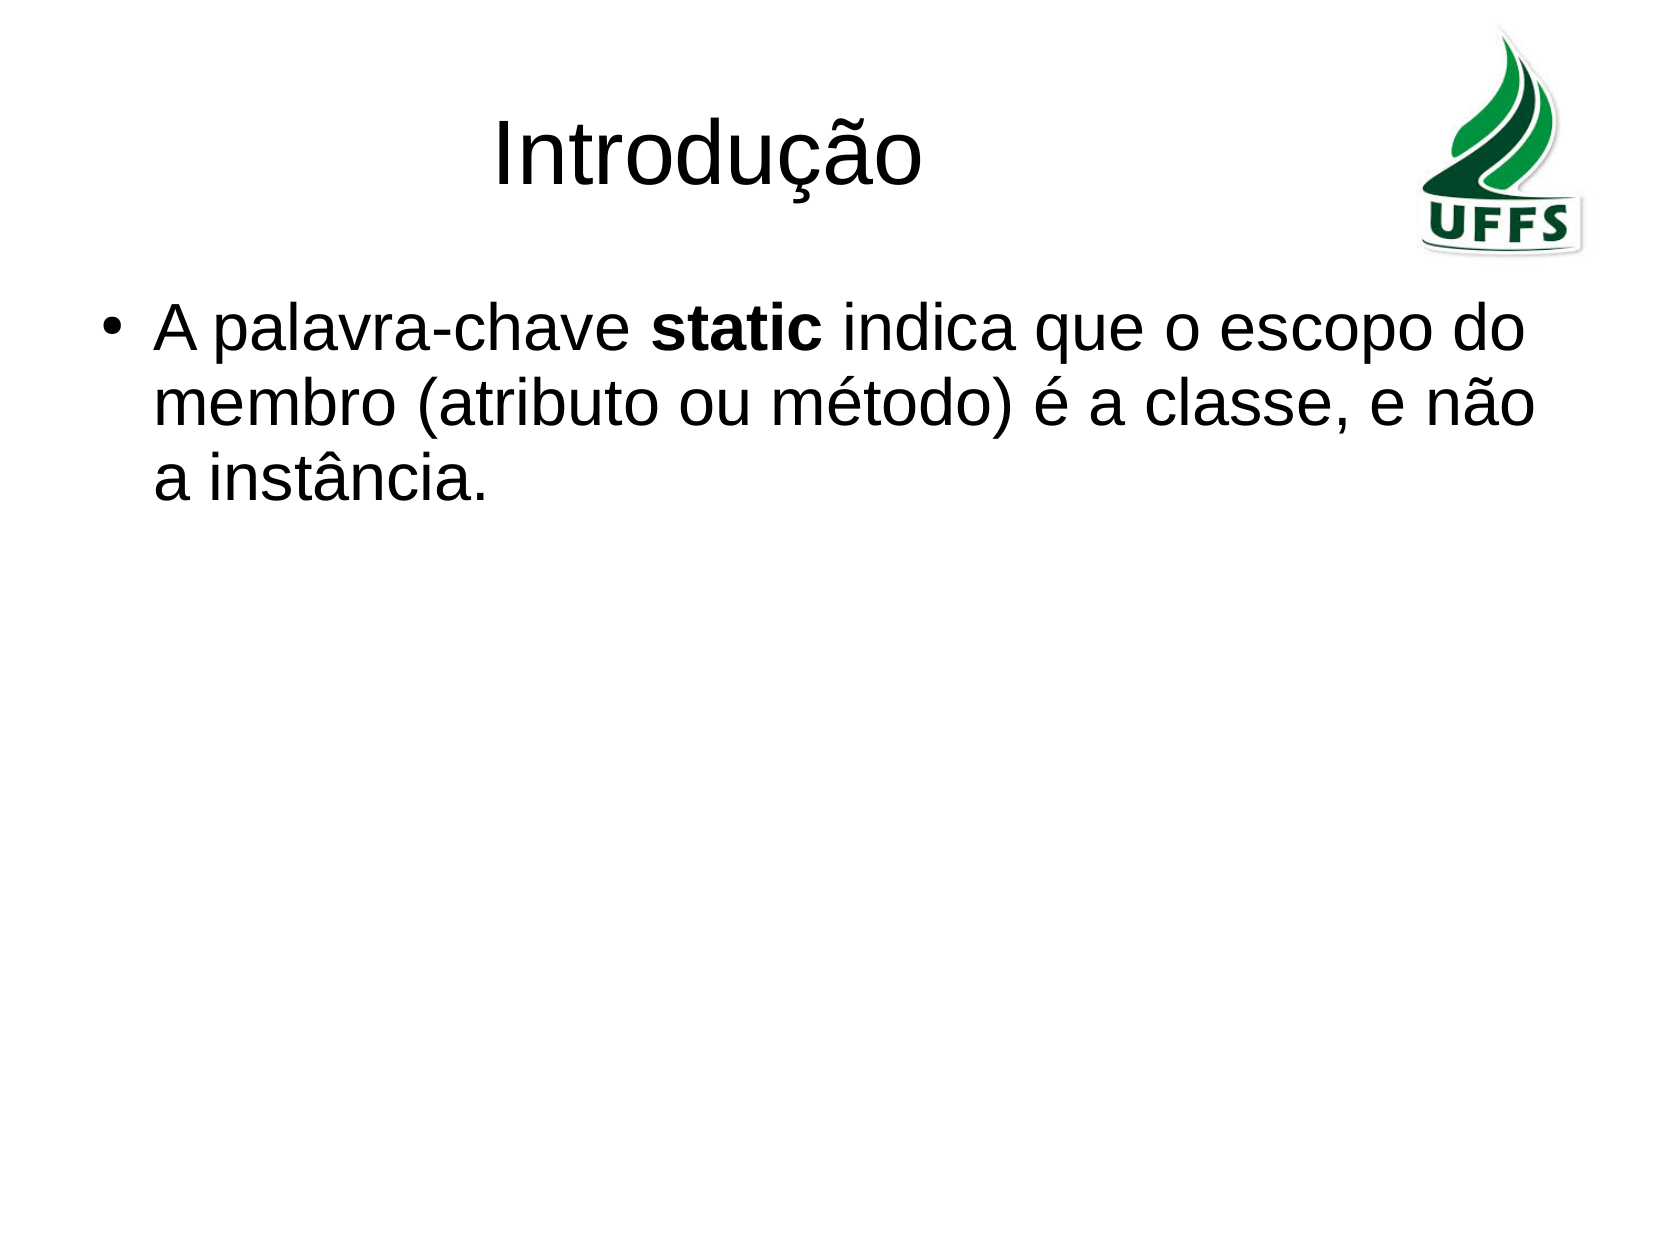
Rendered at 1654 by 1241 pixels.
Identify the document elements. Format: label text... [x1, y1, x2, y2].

picture [1381, 20, 1624, 272]
list A palavra-chave static indica que o escopo do membro (atributo ou método) é a classe, e não a instância. [82, 290, 1571, 1010]
title Introdução [82, 49, 1335, 257]
